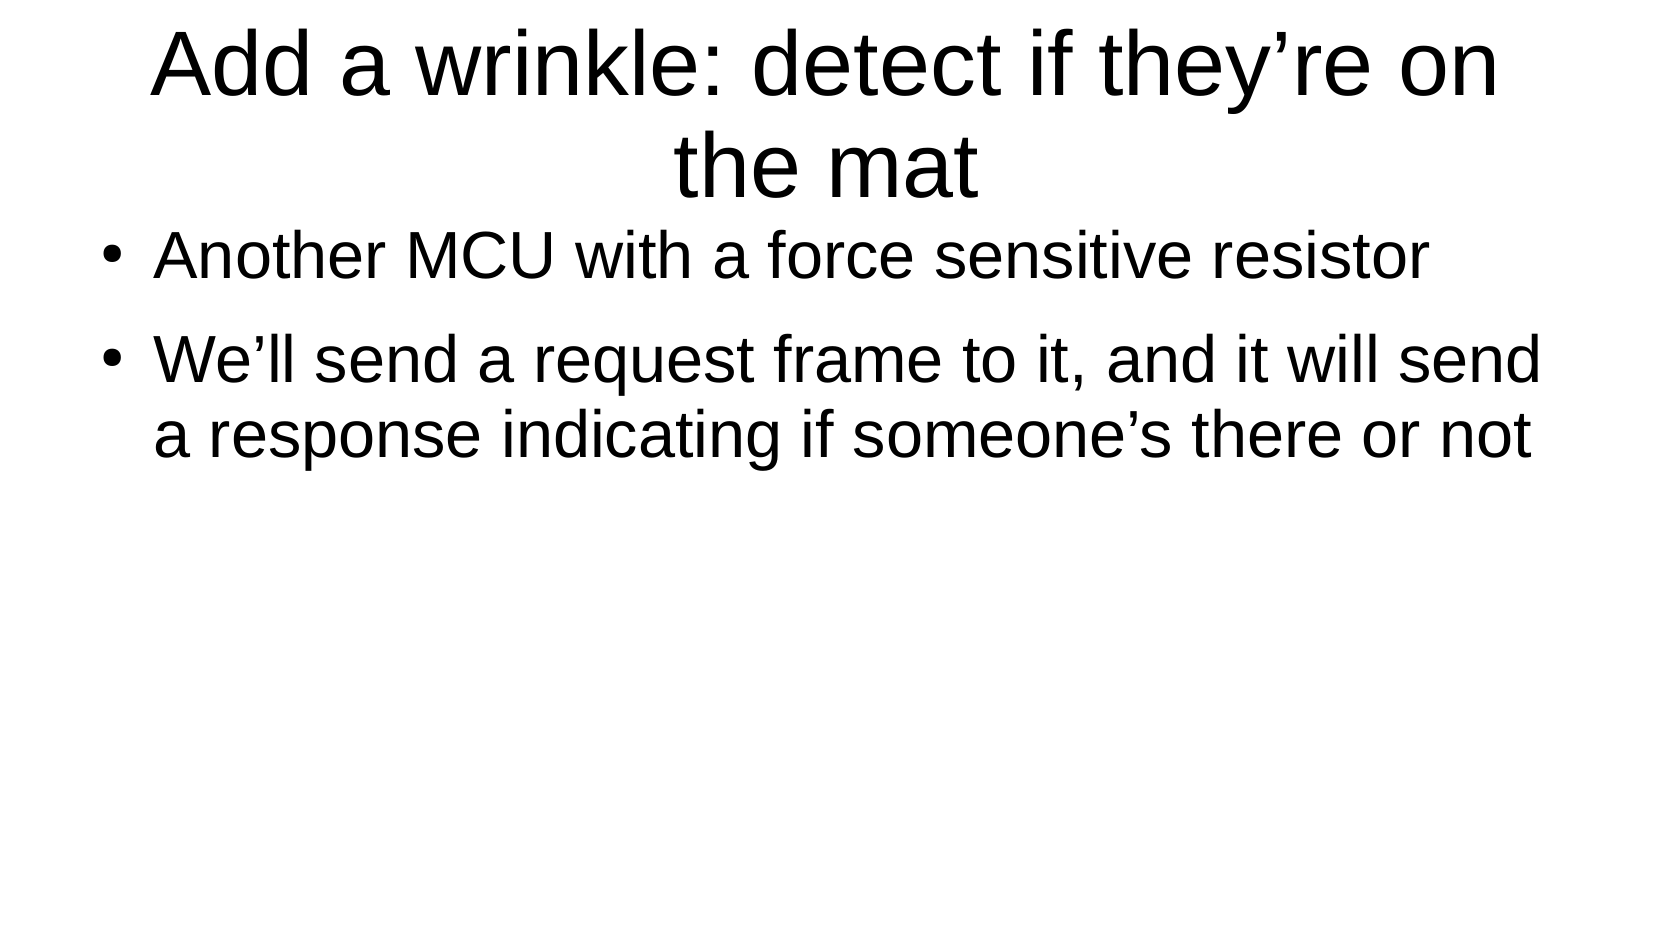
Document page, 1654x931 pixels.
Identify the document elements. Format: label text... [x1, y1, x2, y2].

list Another MCU with a force sensitive resistor We’ll send a request frame to it, and it will send a response indicating if someone’s there or not [82, 217, 1571, 758]
title Add a wrinkle: detect if they’re on the mat [82, 12, 1571, 217]
